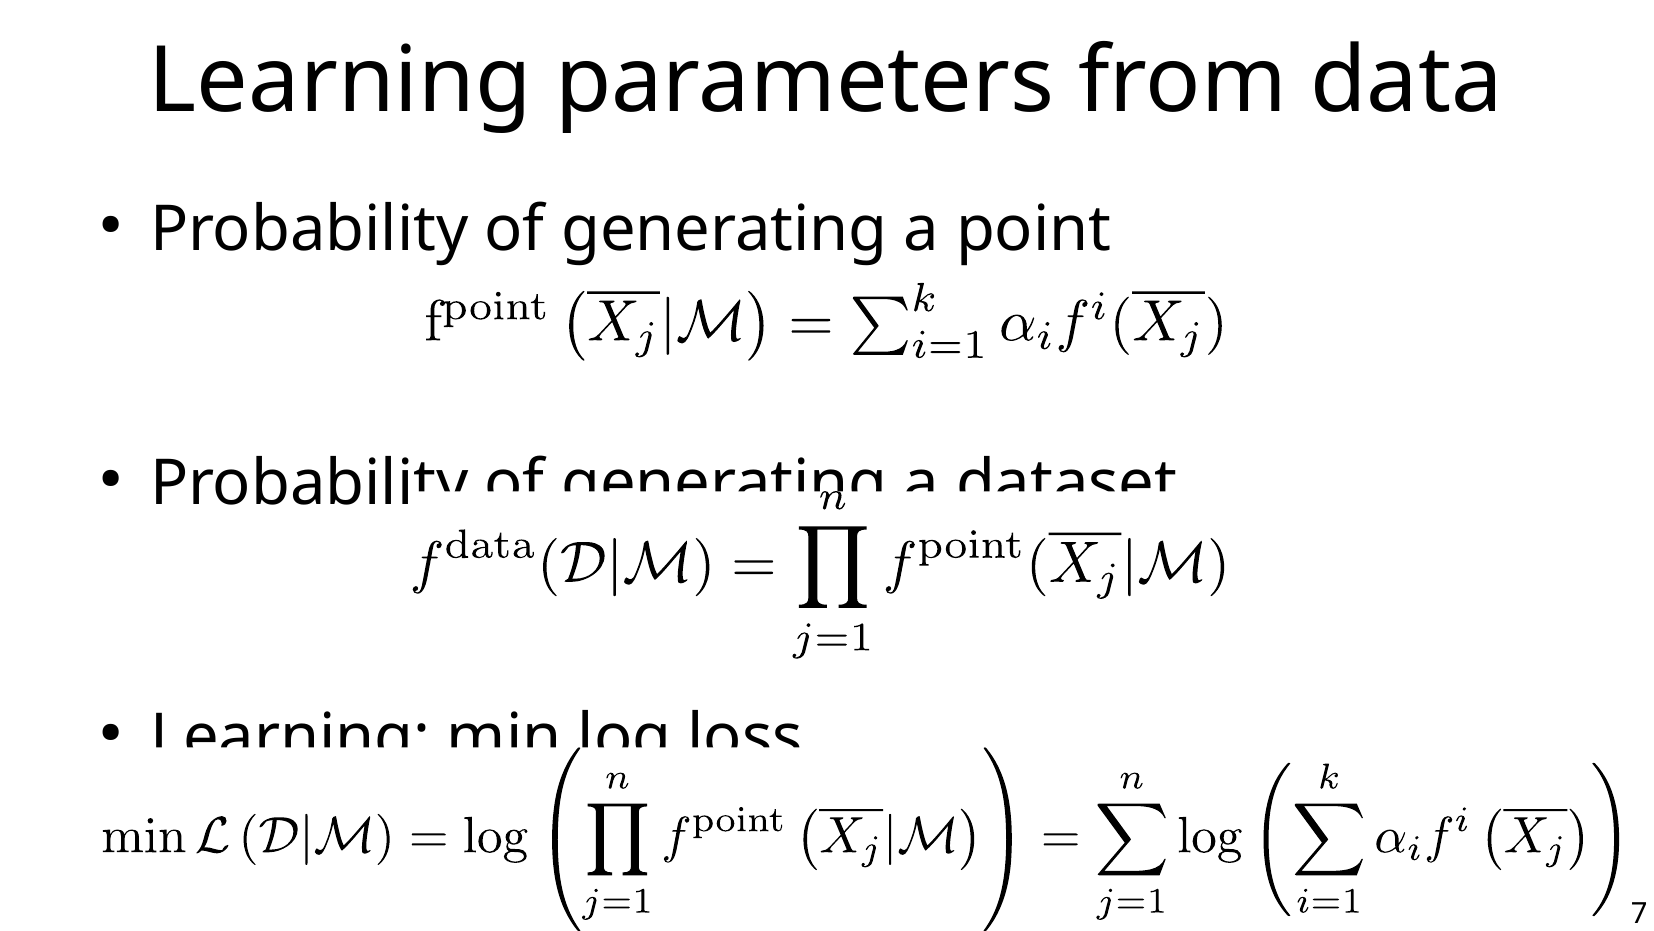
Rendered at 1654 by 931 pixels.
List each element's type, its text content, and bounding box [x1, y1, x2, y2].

title Learning parameters from data [4, 1, 1650, 150]
list Probability of generating a point Probability of generating a dataset Learning: min log loss [82, 170, 1571, 782]
text_box [424, 282, 1228, 361]
text_box [101, 747, 1632, 931]
text_box [409, 491, 1230, 659]
